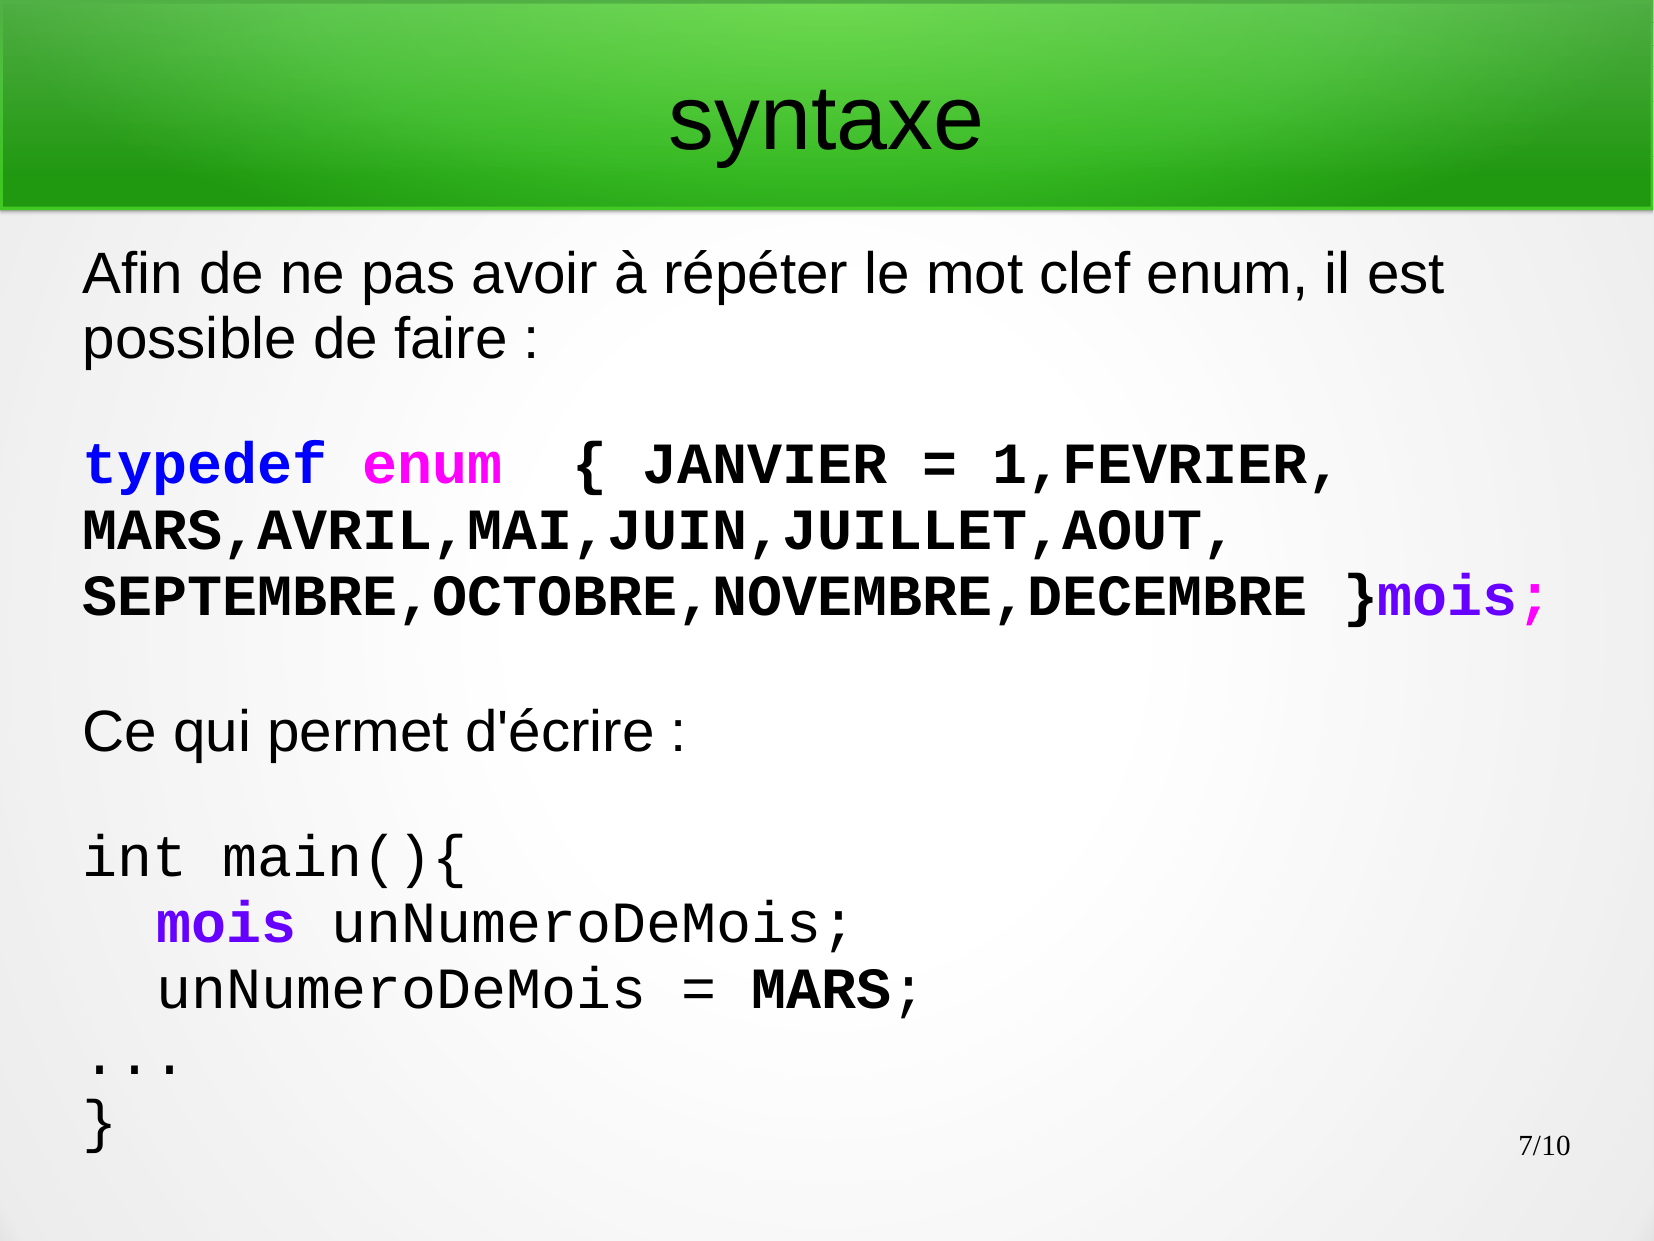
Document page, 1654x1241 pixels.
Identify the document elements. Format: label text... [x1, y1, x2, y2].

subtitle Afin de ne pas avoir à répéter le mot clef enum, il est possible de faire : typedef enum { JANVIER = 1,FEVRIER, MARS,AVRIL,MAI,JUIN,JUILLET,AOUT, SEPTEMBRE,OCTOBRE,NOVEMBRE,DECEMBRE }mois; Ce qui permet d'écrire : int main(){ mois unNumeroDeMois; unNumeroDeMois = MARS; ... } [82, 240, 1571, 1159]
title syntaxe [82, 47, 1571, 189]
